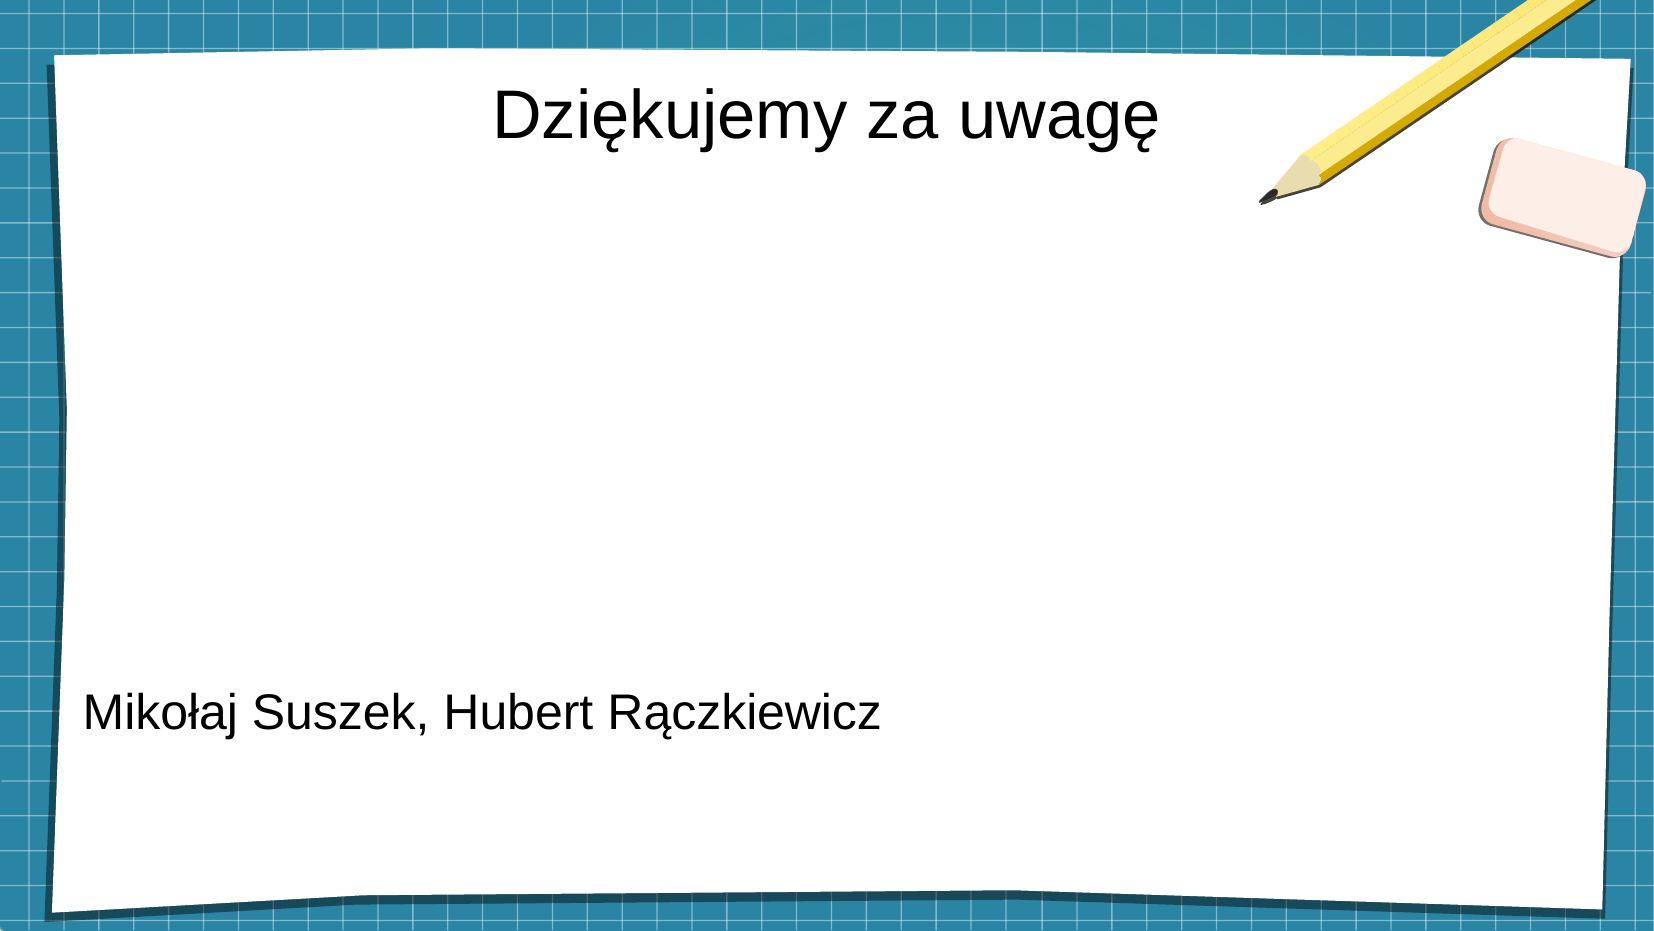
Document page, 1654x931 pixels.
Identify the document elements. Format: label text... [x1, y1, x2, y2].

title Dziękujemy za uwagę [82, 37, 1571, 193]
list Mikołaj Suszek, Hubert Rączkiewicz [82, 217, 1571, 758]
